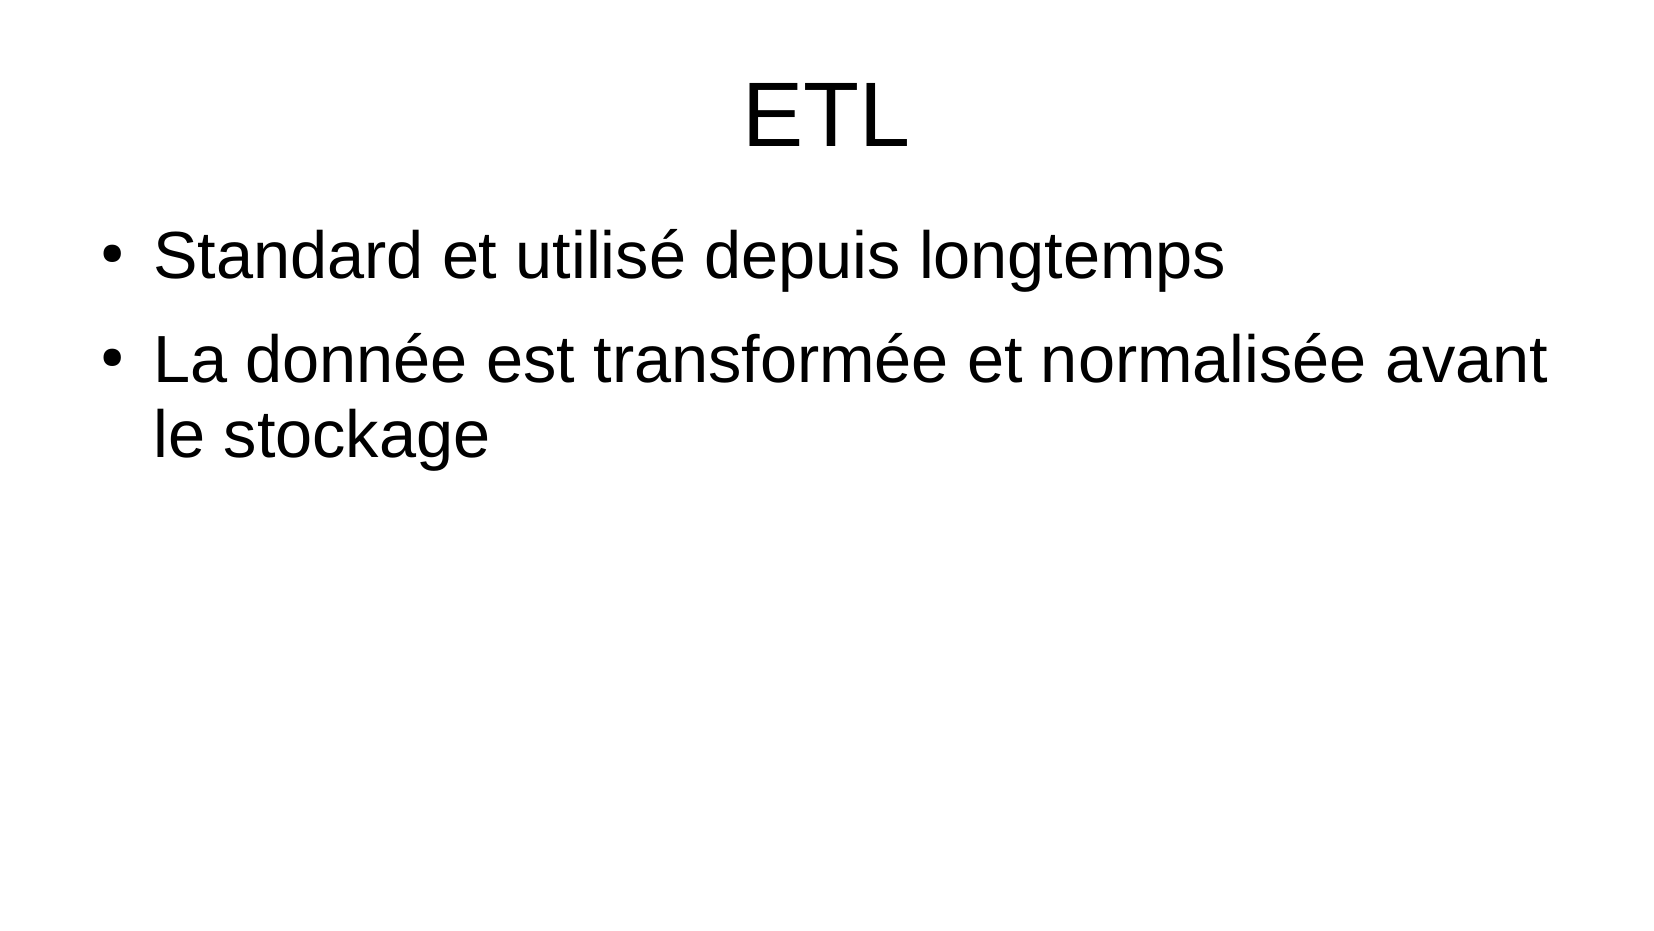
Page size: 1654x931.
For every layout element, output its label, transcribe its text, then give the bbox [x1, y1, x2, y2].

list Standard et utilisé depuis longtemps La donnée est transformée et normalisée avant le stockage [82, 217, 1571, 758]
title ETL [82, 37, 1571, 193]
